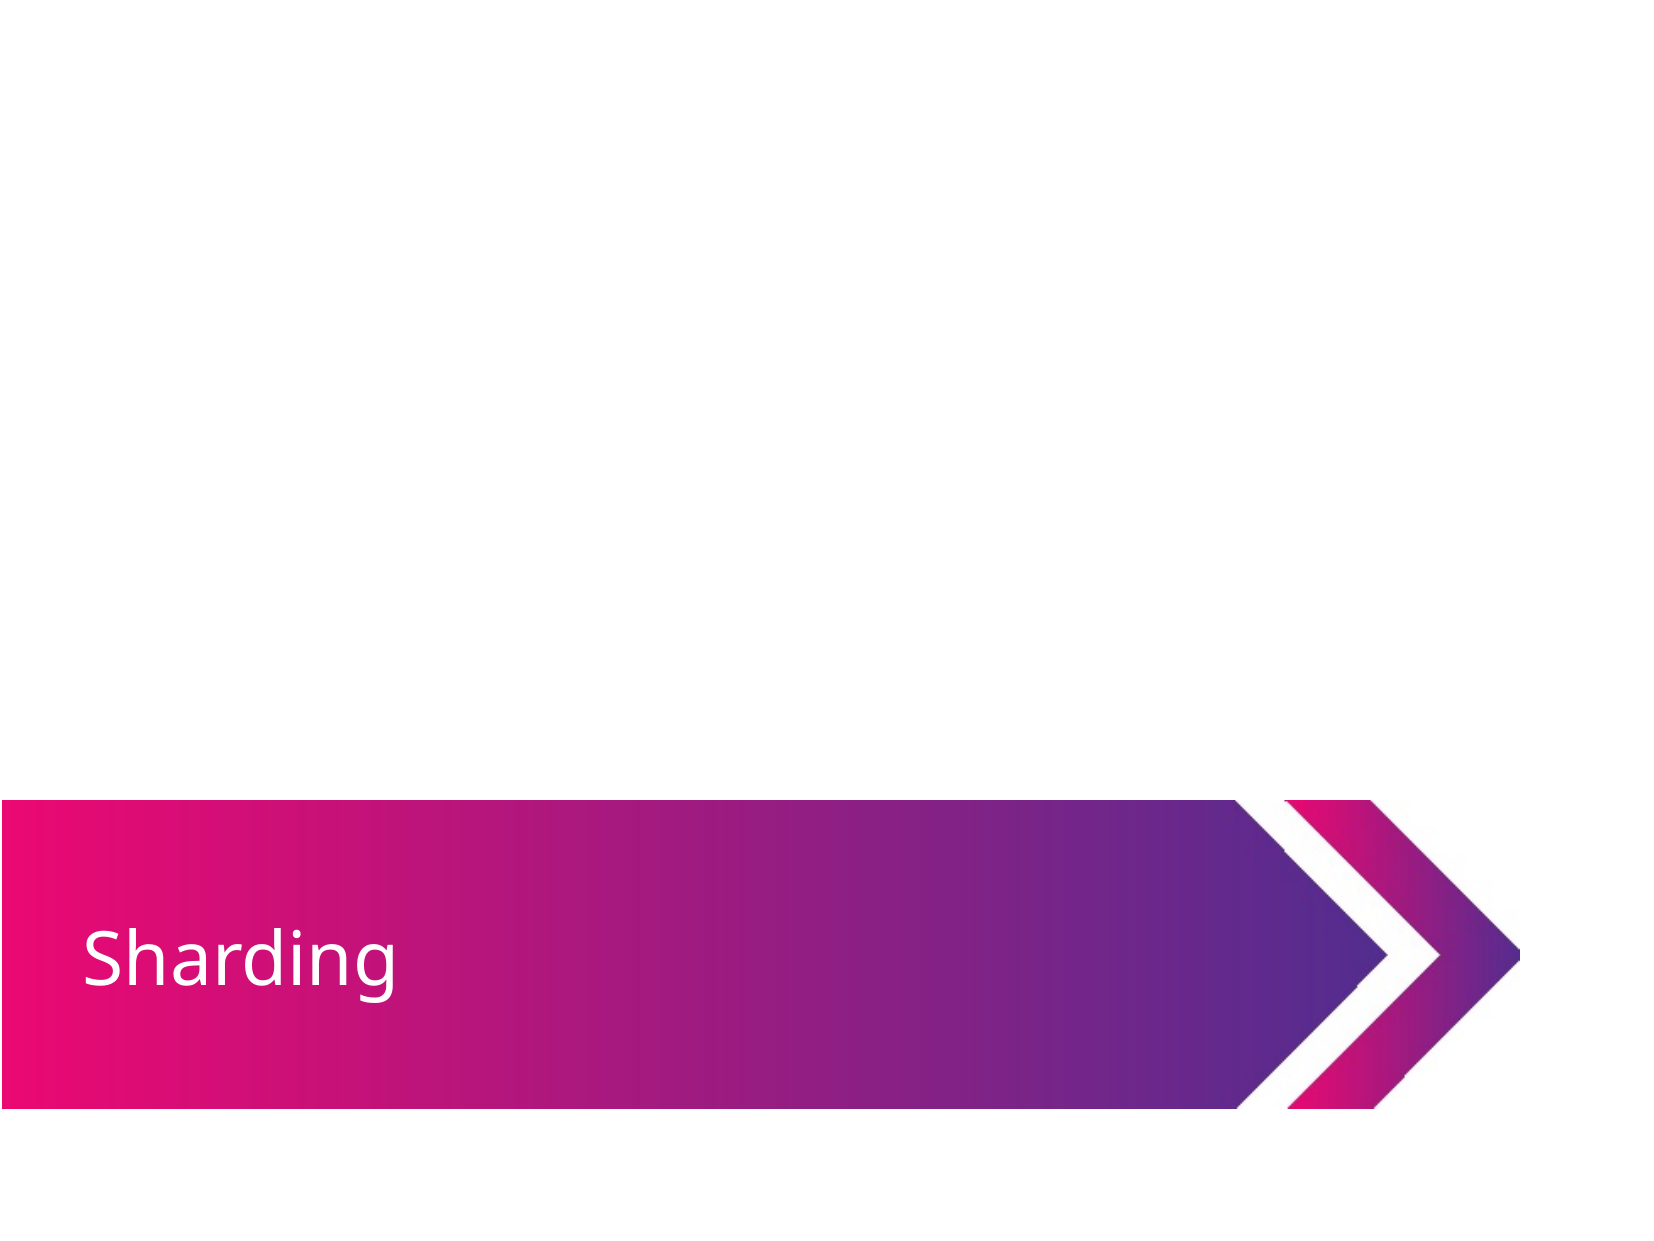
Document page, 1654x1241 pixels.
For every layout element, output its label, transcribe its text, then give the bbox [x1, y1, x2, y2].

title Sharding [82, 852, 1396, 1060]
picture [2, 800, 1520, 1109]
